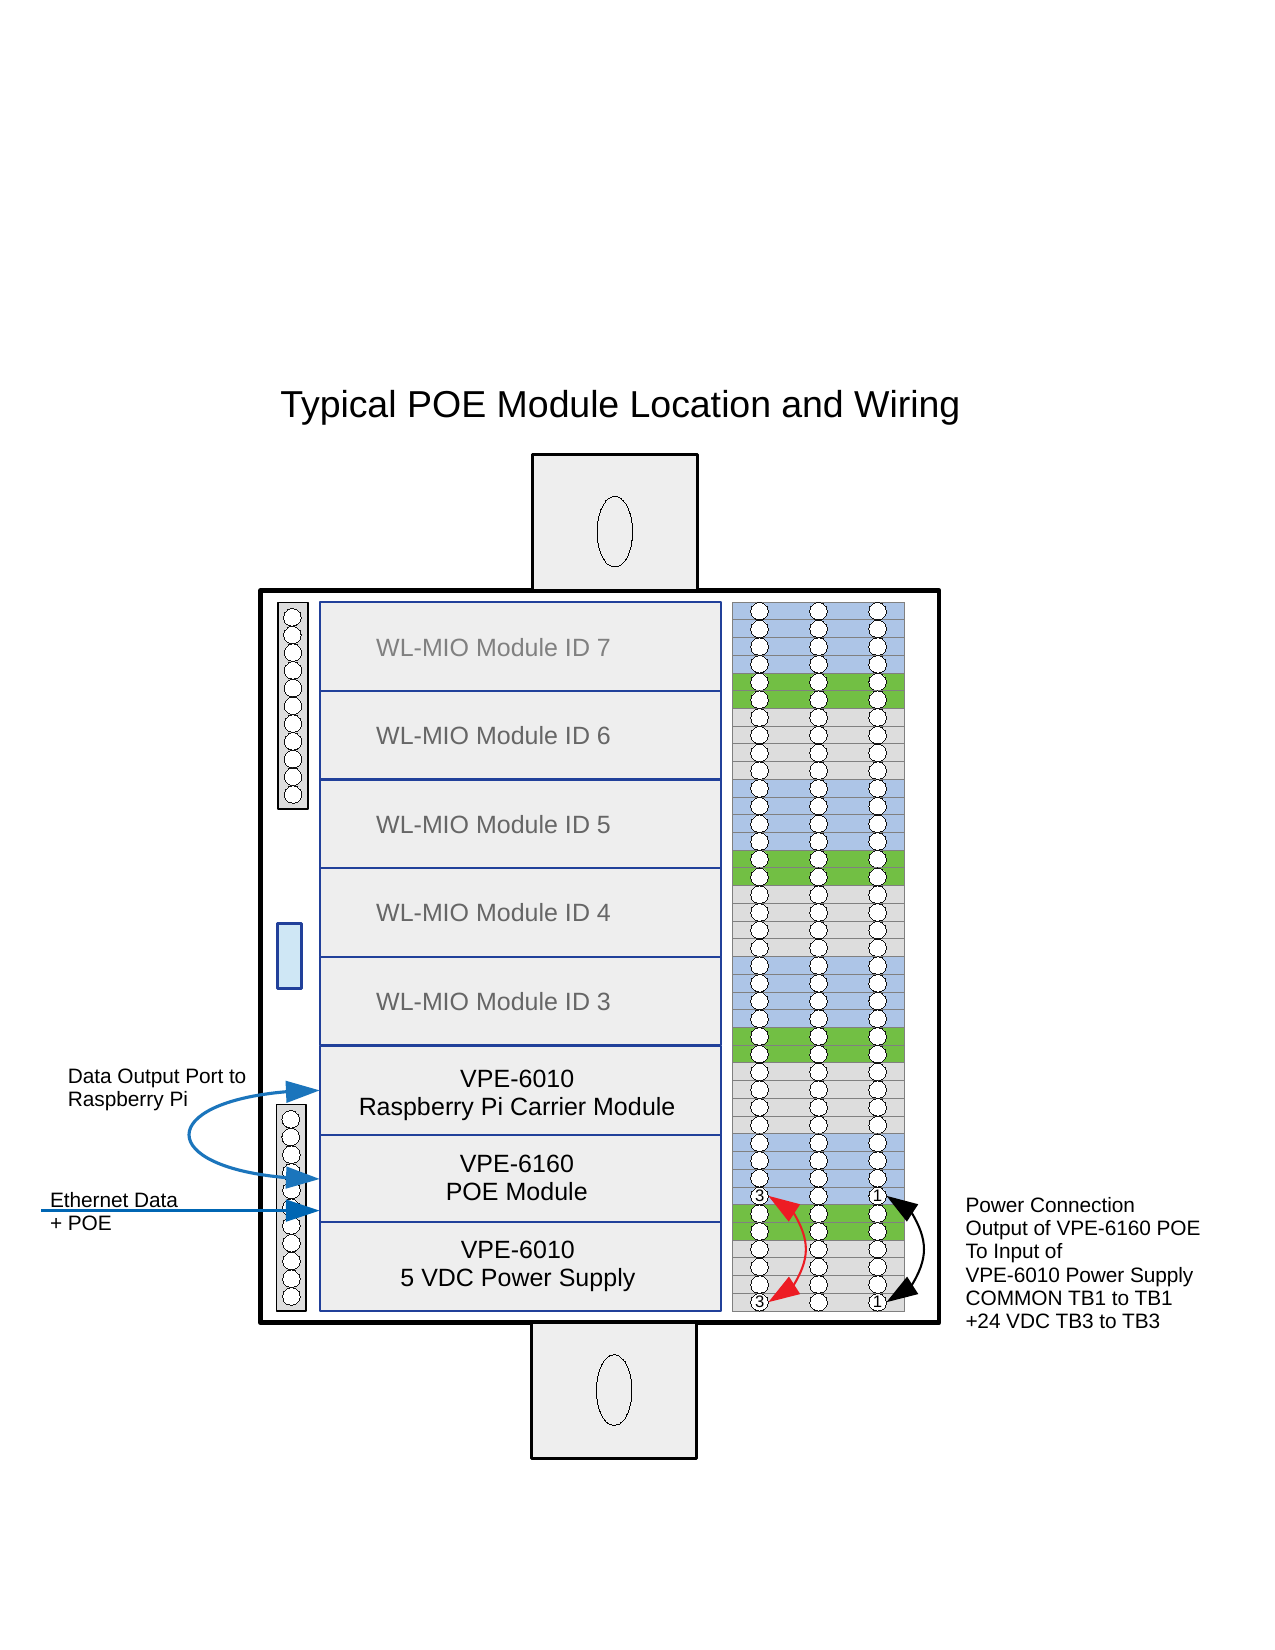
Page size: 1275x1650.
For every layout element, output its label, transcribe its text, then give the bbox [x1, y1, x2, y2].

text_box [276, 1212, 307, 1312]
text_box [277, 923, 302, 989]
text_box 3 [750, 1293, 769, 1312]
text_box WL-MIO Module ID 5 [361, 803, 686, 846]
text_box [278, 602, 308, 810]
text_box 1 [868, 1187, 887, 1205]
text_box WL-MIO Module ID 6 [361, 714, 686, 758]
text_box VPE-6010 5 VDC Power Supply [385, 1228, 754, 1300]
text_box Data Output Port to Raspberry Pi [53, 1057, 284, 1146]
text_box [732, 1214, 804, 1300]
text_box [732, 602, 905, 1312]
text_box [532, 520, 698, 591]
text_box [531, 1322, 697, 1459]
text_box [878, 1298, 905, 1312]
text_box Ethernet Data + POE [35, 1181, 266, 1270]
text_box [732, 1300, 759, 1312]
text_box Power Connection Output of VPE-6160 POE To Input of VPE-6010 Power Supply COMMON TB1 to TB1 +24 VDC TB3 to TB3 [950, 1186, 1275, 1341]
text_box WL-MIO Module ID 7 [361, 625, 686, 669]
text_box VPE-6010 Raspberry Pi Carrier Module [344, 1057, 691, 1128]
text_box 1 [868, 1293, 887, 1312]
text_box [276, 1104, 307, 1175]
text_box [276, 1179, 307, 1209]
text_box VPE-6160 POE Module [431, 1142, 798, 1214]
text_box WL-MIO Module ID 4 [361, 891, 686, 935]
text_box WL-MIO Module ID 3 [361, 980, 686, 1024]
text_box [319, 602, 722, 1312]
text_box Typical POE Module Location and Wiring [265, 376, 993, 520]
